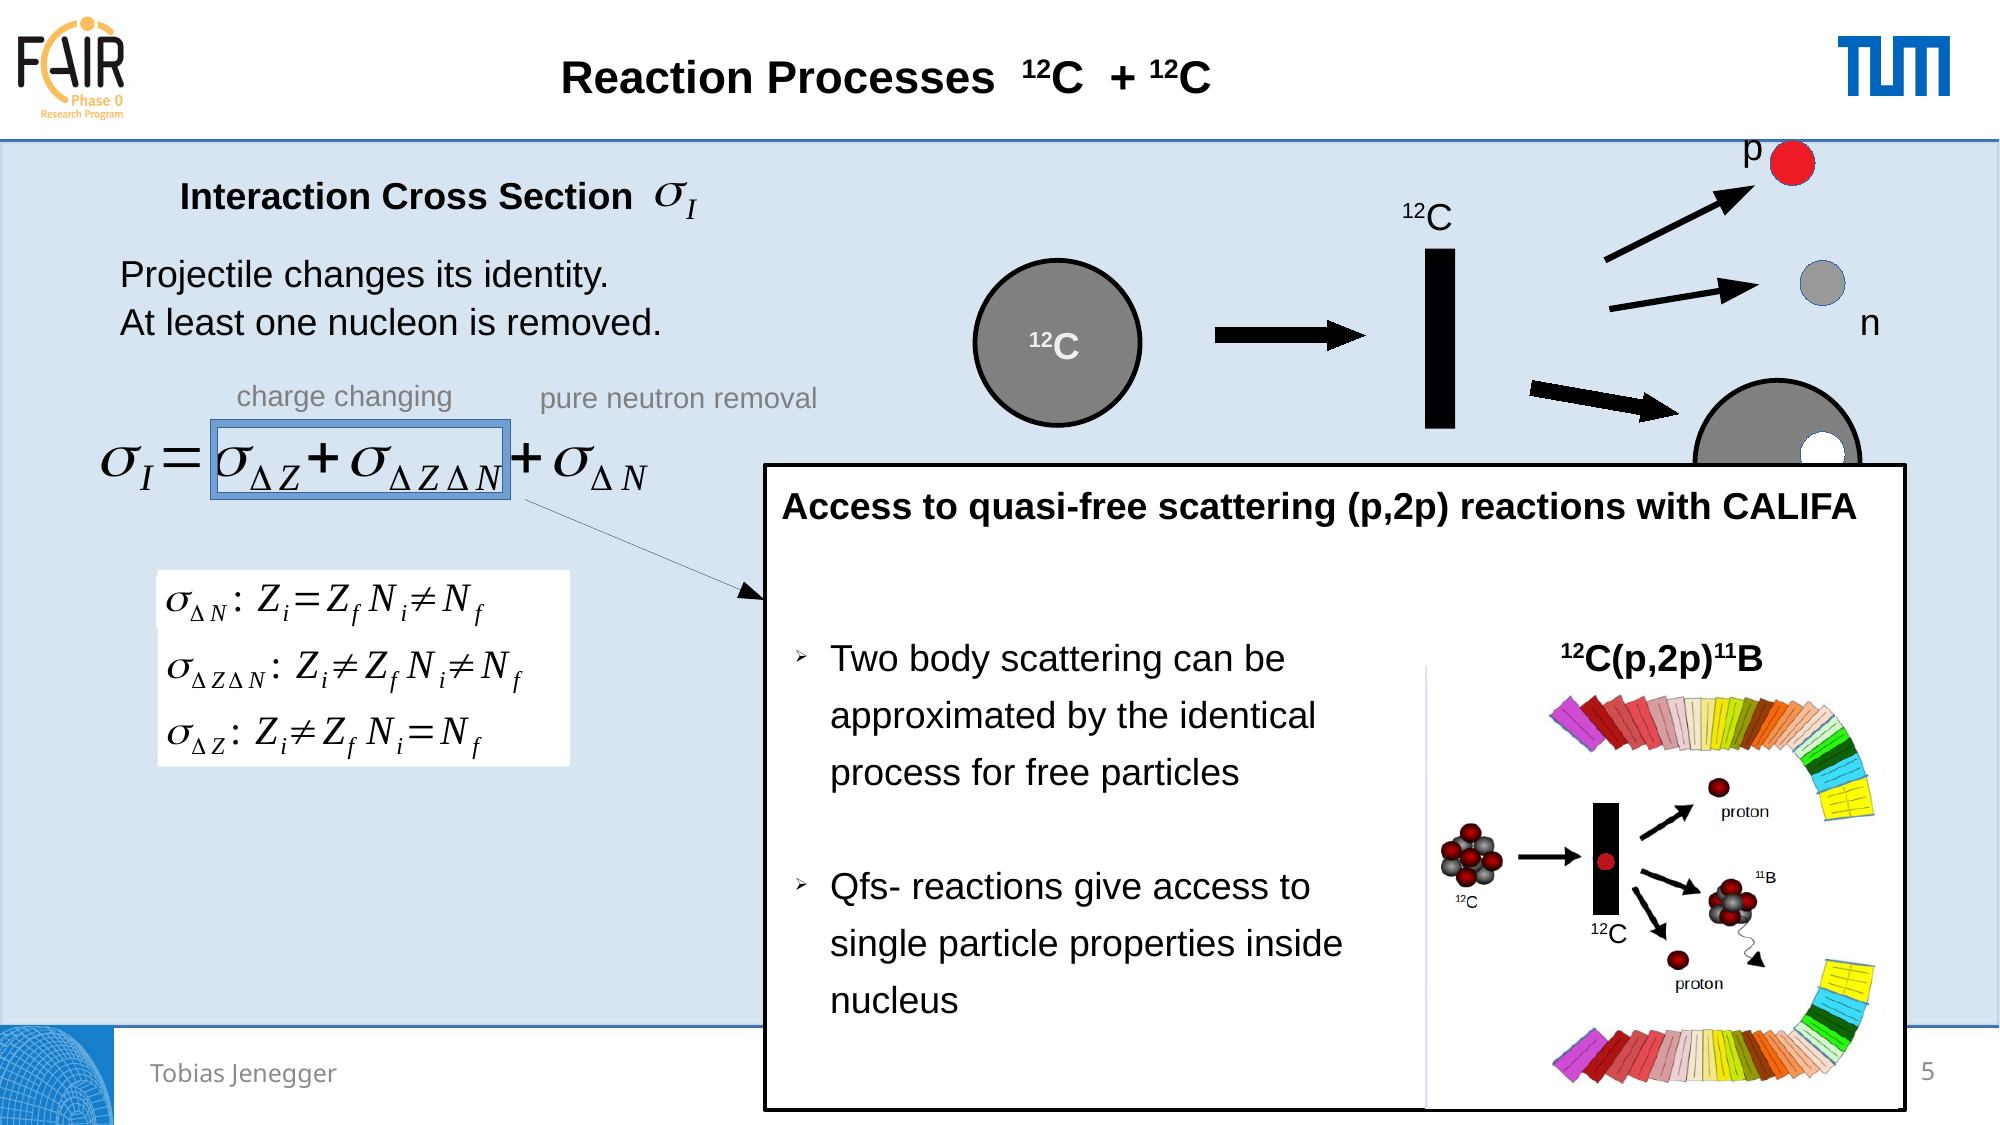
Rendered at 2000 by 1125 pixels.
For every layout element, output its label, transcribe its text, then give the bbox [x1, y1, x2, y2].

text_box p [1727, 119, 1788, 177]
picture [1838, 36, 1950, 96]
text_box Two body scattering can be approximated by the identical process for free particles Qfs- reactions give access to single particle properties inside nucleus [780, 615, 1396, 1029]
text_box [1529, 380, 1679, 423]
chart [511, 440, 655, 500]
text_box charge changing [165, 372, 526, 421]
picture [15, 15, 142, 120]
text_box [765, 540, 1906, 1111]
text_box [157, 569, 571, 767]
text_box pure neutron removal [525, 375, 946, 423]
picture [0, 1025, 114, 1125]
chart [90, 440, 210, 500]
text_box 12C(p,2p)11B [1427, 630, 1897, 687]
chart [218, 440, 502, 492]
text_box [210, 421, 511, 500]
chart [156, 575, 493, 627]
text_box Access to quasi-free scattering (p,2p) reactions with CALIFA [615, 478, 2000, 540]
text_box [1425, 255, 1456, 429]
text_box [975, 260, 1137, 426]
text_box [1800, 260, 1846, 306]
text_box Interaction Cross Section [165, 168, 706, 225]
text_box [1215, 320, 1366, 351]
text_box [1775, 140, 1816, 186]
text_box Projectile changes its identity. At least one nucleon is removed. [105, 239, 751, 352]
text_box 12C [1014, 318, 1180, 376]
chart [157, 642, 531, 694]
chart [157, 709, 490, 760]
picture [1425, 666, 1898, 1109]
text_box 12C [1575, 911, 1652, 957]
text_box Reaction Processes 12C + 12C [225, 45, 1561, 117]
text_box [765, 380, 1906, 478]
chart [645, 180, 706, 225]
text_box n [1845, 293, 1921, 351]
text_box 12C [1335, 189, 1531, 255]
